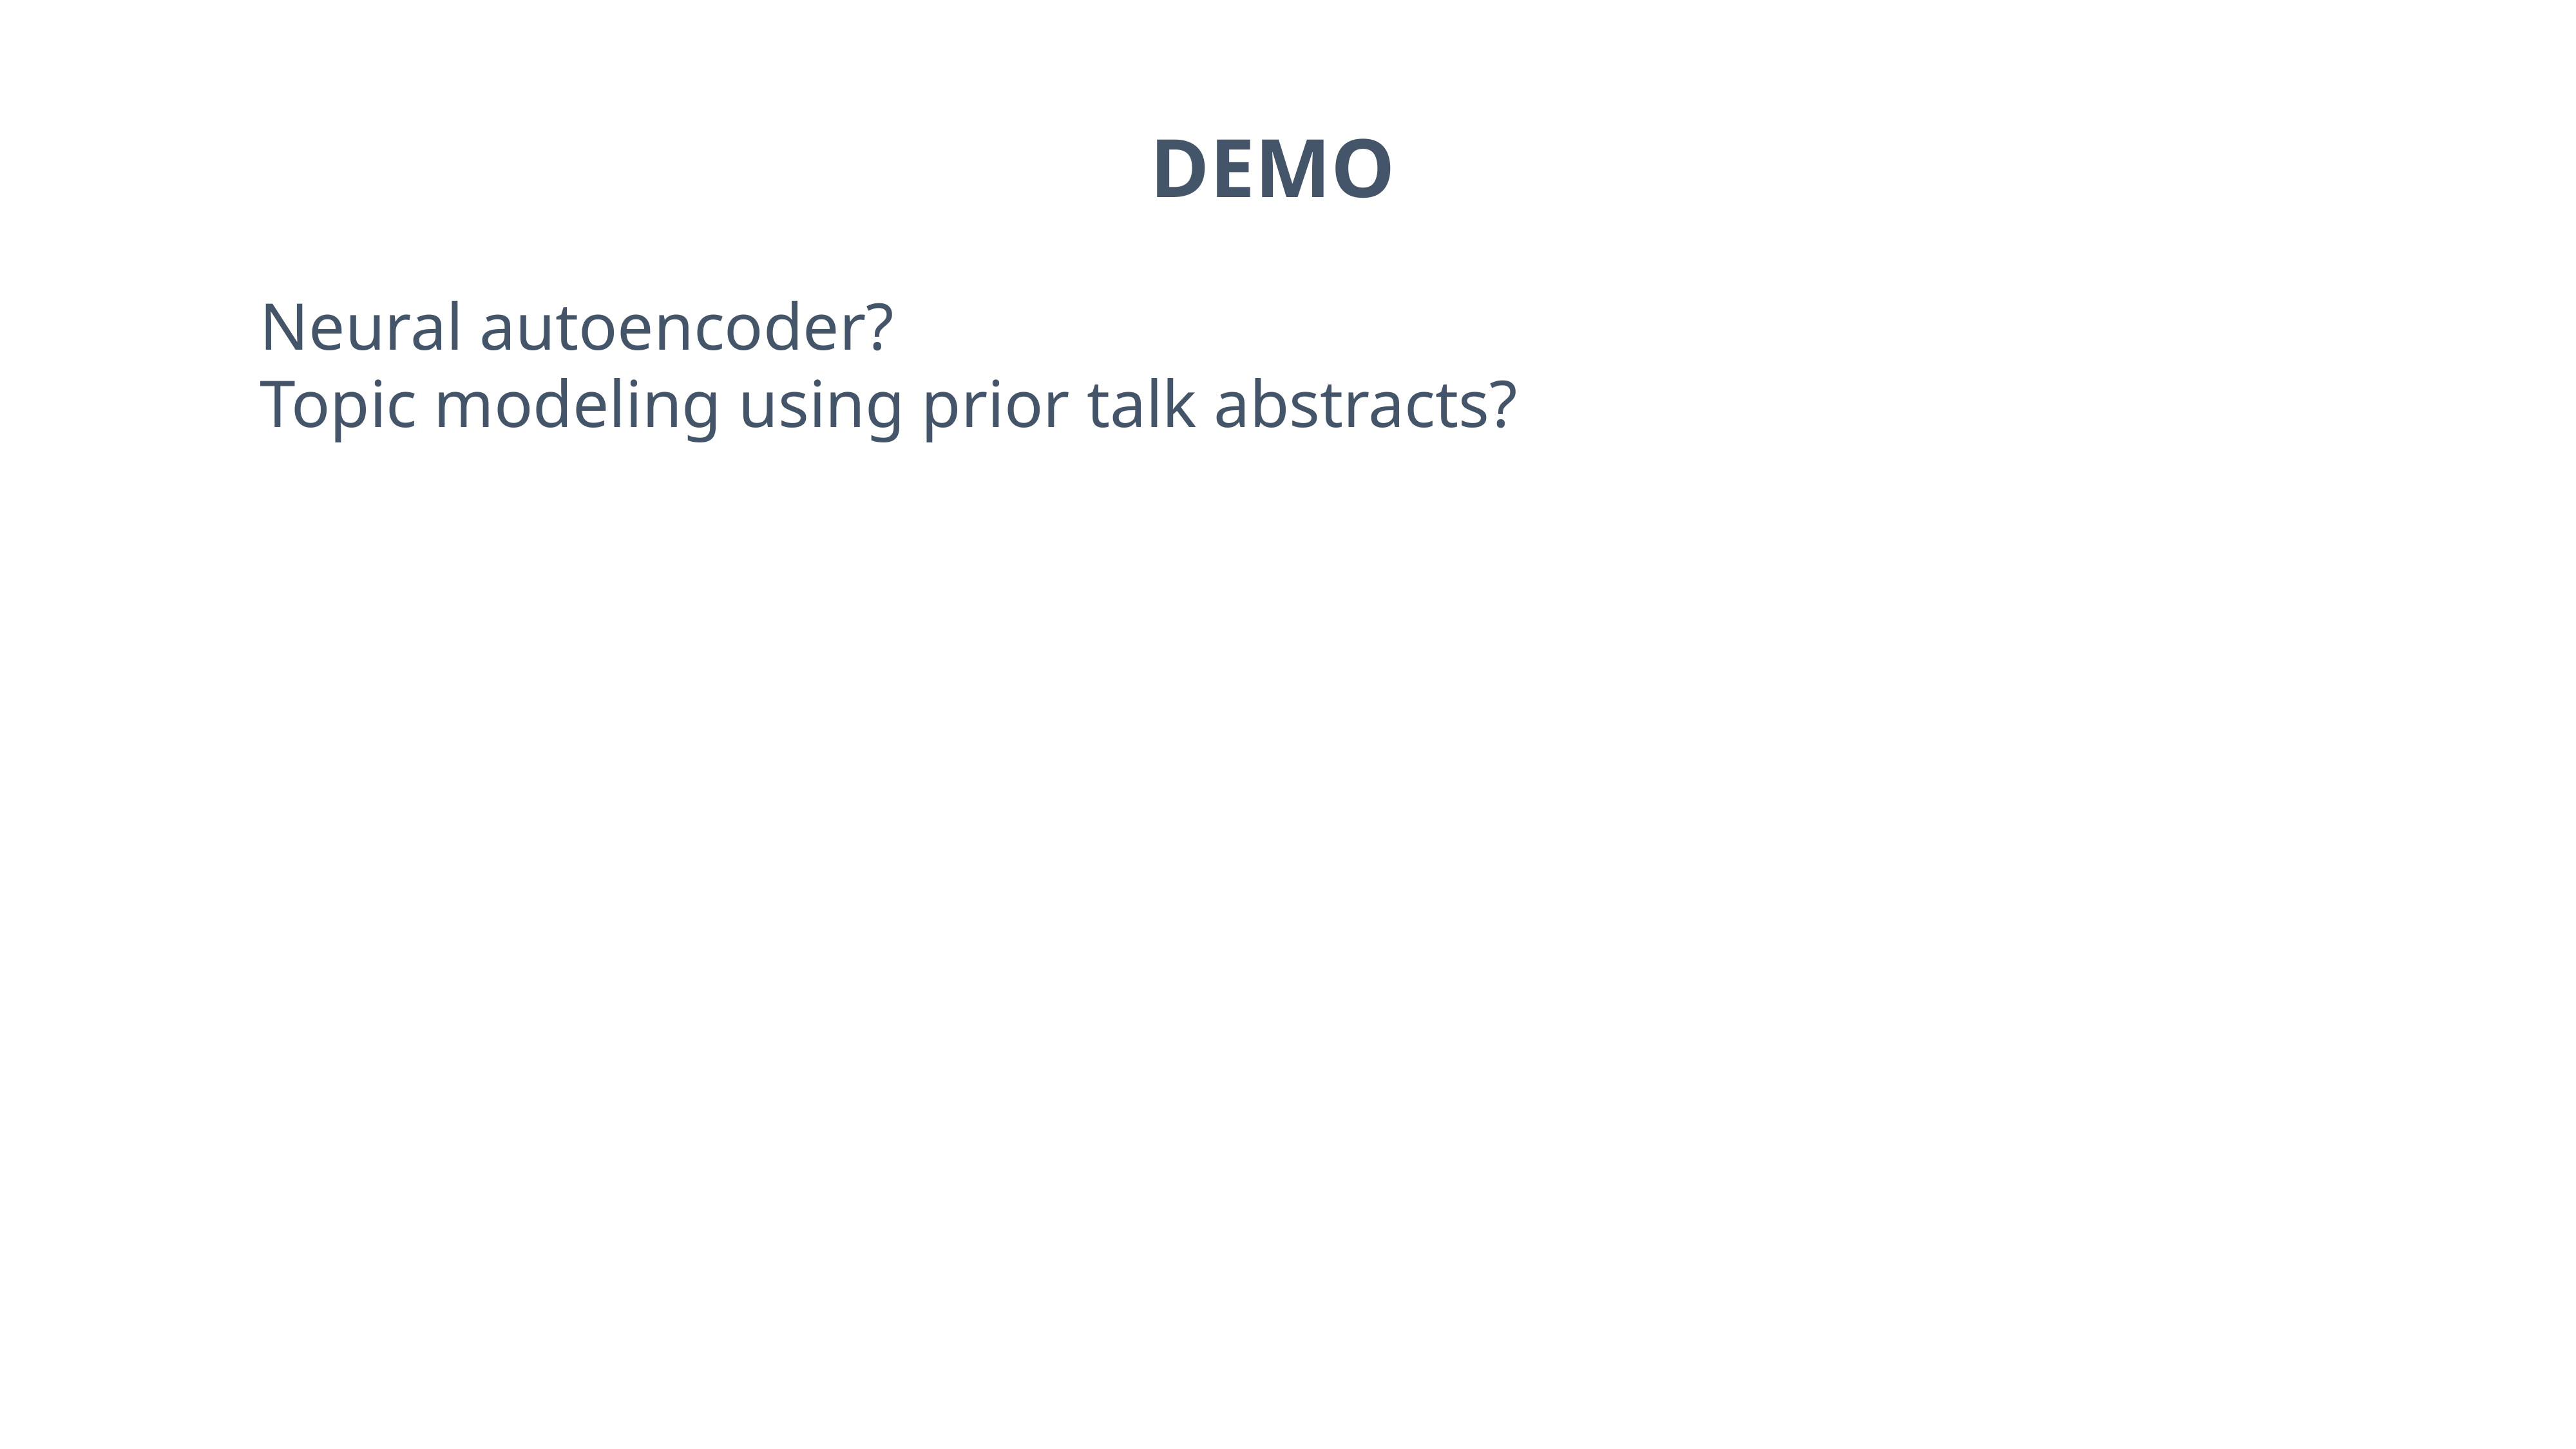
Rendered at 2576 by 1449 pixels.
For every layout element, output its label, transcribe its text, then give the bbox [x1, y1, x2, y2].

text_box Neural autoencoder? Topic modeling using prior talk abstracts? [250, 280, 2549, 445]
text_box DEMO [1141, 112, 1405, 219]
